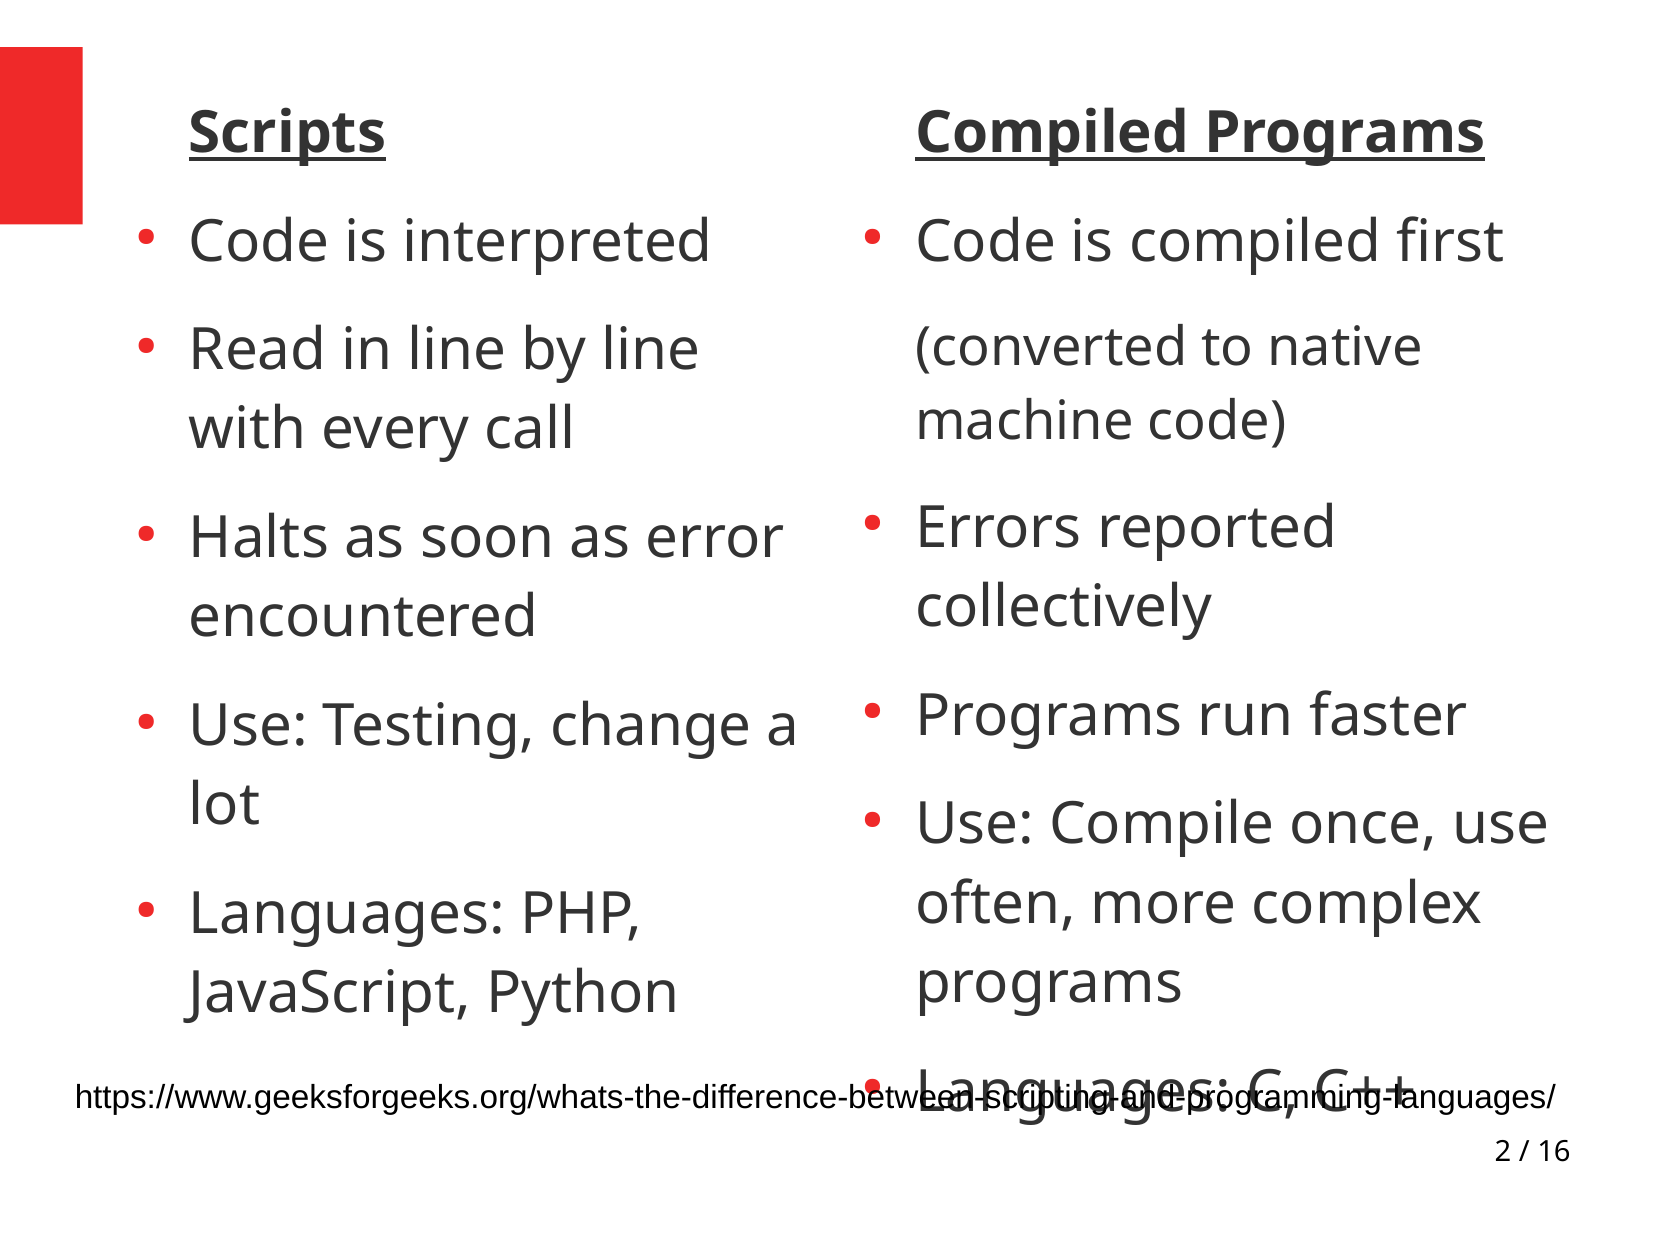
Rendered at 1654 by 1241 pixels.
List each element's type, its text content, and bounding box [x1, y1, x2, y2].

list Scripts Code is interpreted Read in line by line with every call Halts as soon as error encountered Use: Testing, change a lot Languages: PHP, JavaScript, Python [118, 90, 810, 1071]
text_box https://www.geeksforgeeks.org/whats-the-difference-between-scripting-and-programming-languages/ [60, 1071, 1574, 1171]
list Compiled Programs Code is compiled first (converted to native machine code) Errors reported collectively Programs run faster Use: Compile once, use often, more complex programs Languages: C, C++ [844, 90, 1576, 1074]
